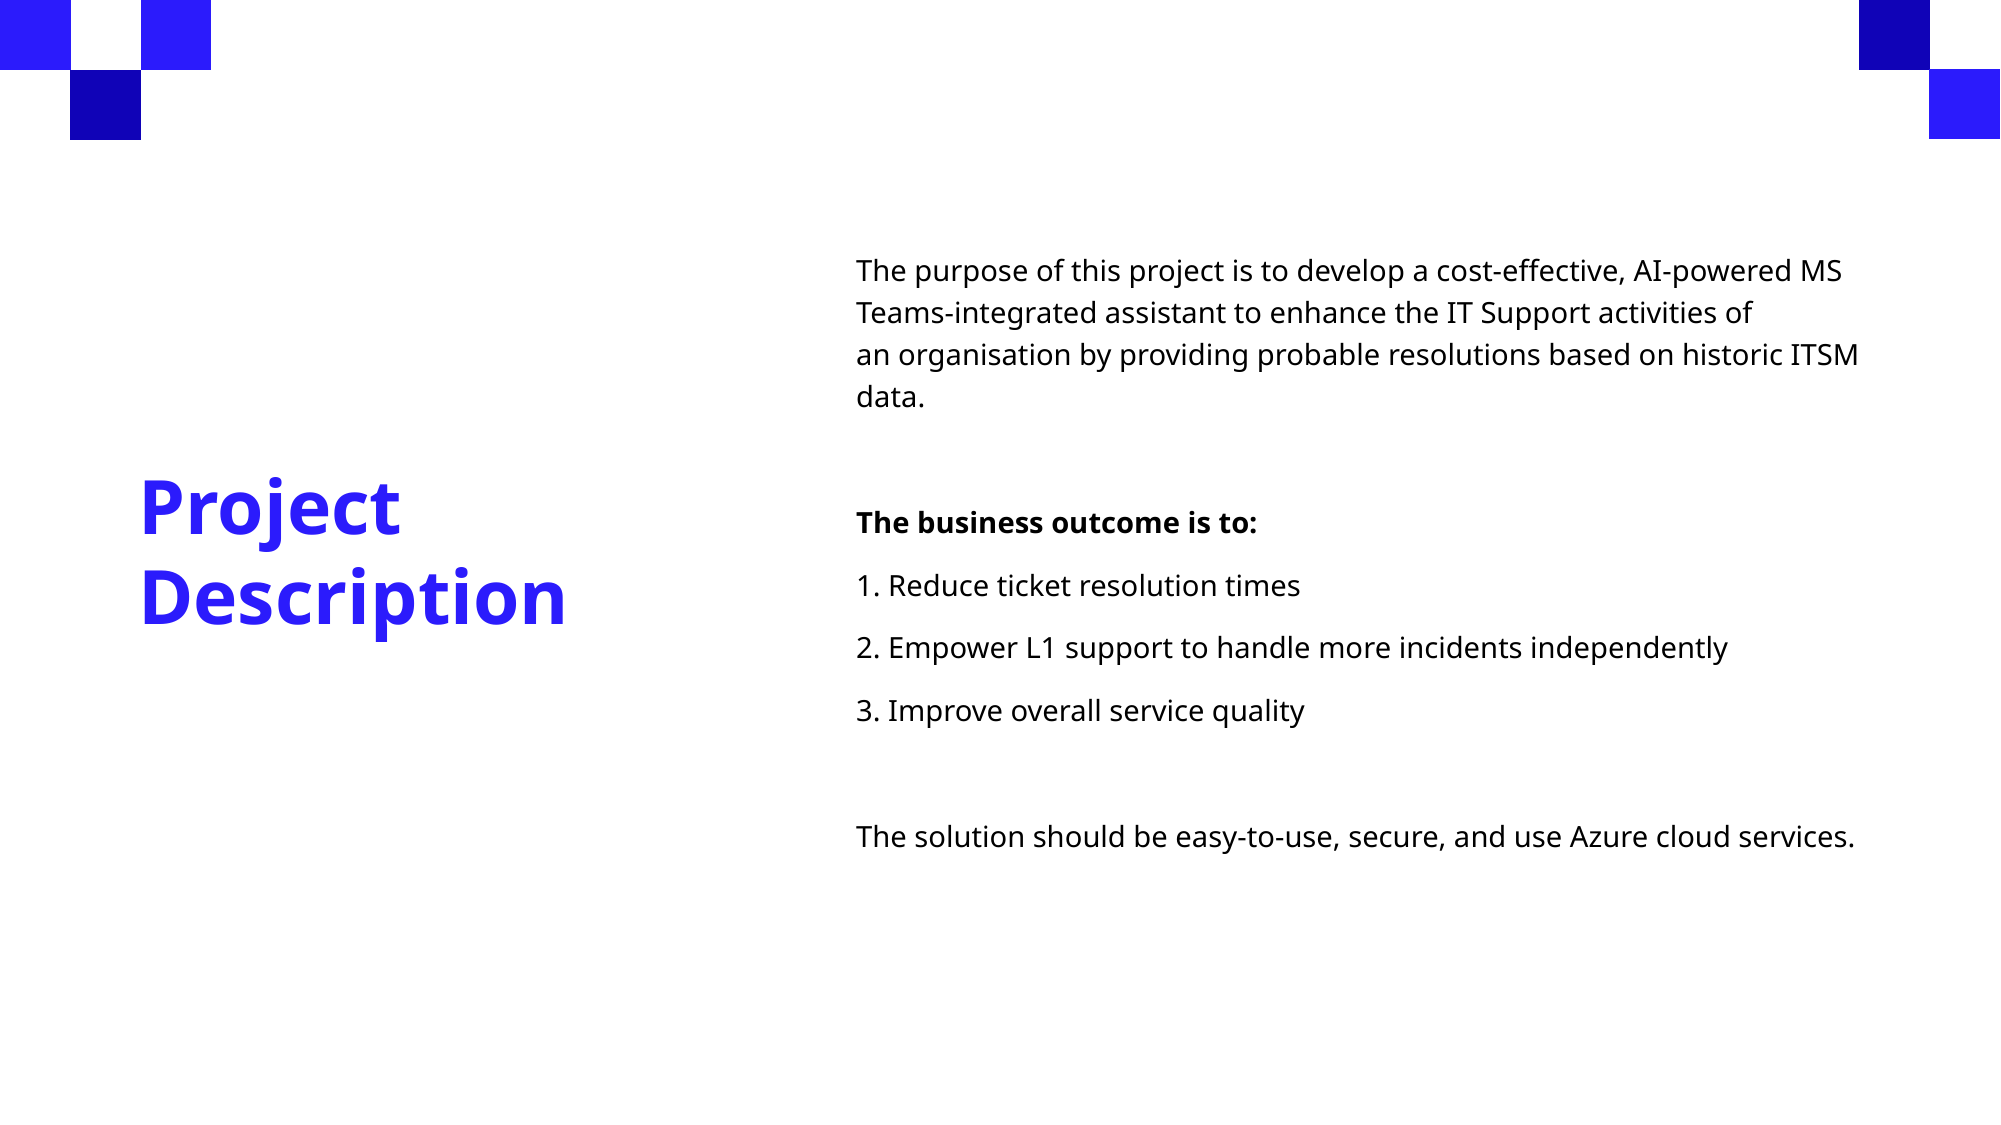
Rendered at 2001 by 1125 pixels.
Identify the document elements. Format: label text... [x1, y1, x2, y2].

title Project Description [138, 143, 818, 955]
list The purpose of this project is to develop a cost-effective, AI-powered MS Teams-integrated assistant to enhance the IT Support activities of an organisation by providing probable resolutions based on historic ITSM data. The business outcome is to: 1. Reduce ticket resolution times 2. Empower L1 support to handle more incidents independently 3. Improve overall service quality The solution should be easy-to-use, secure, and use Azure cloud services. [856, 143, 1862, 955]
